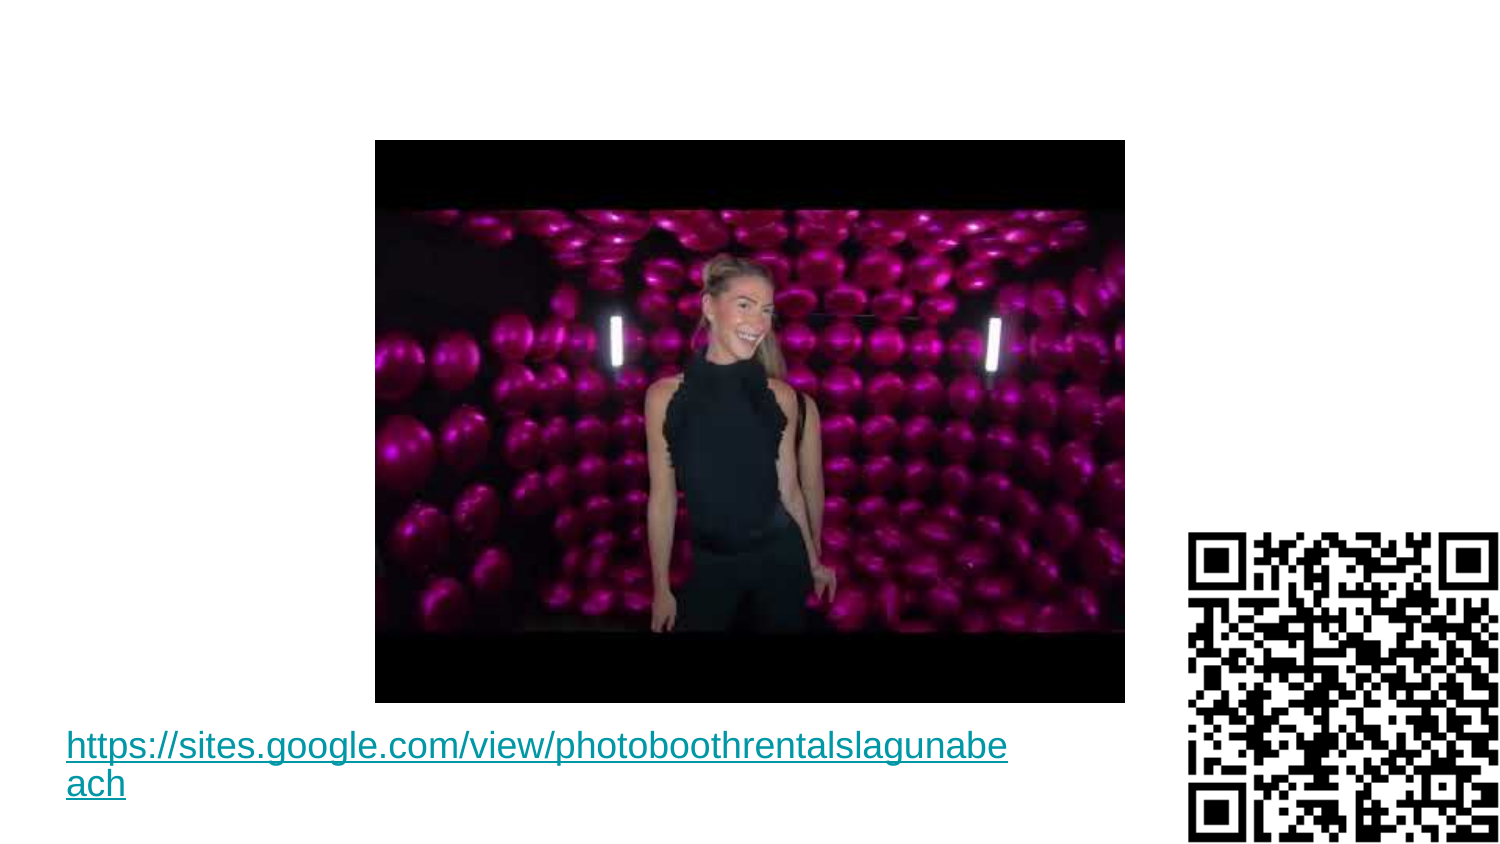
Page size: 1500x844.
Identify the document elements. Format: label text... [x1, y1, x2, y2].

picture [375, 140, 1125, 704]
picture [1187, 531, 1500, 844]
list https://sites.google.com/view/photoboothrentalslagunabeach [51, 694, 1036, 794]
